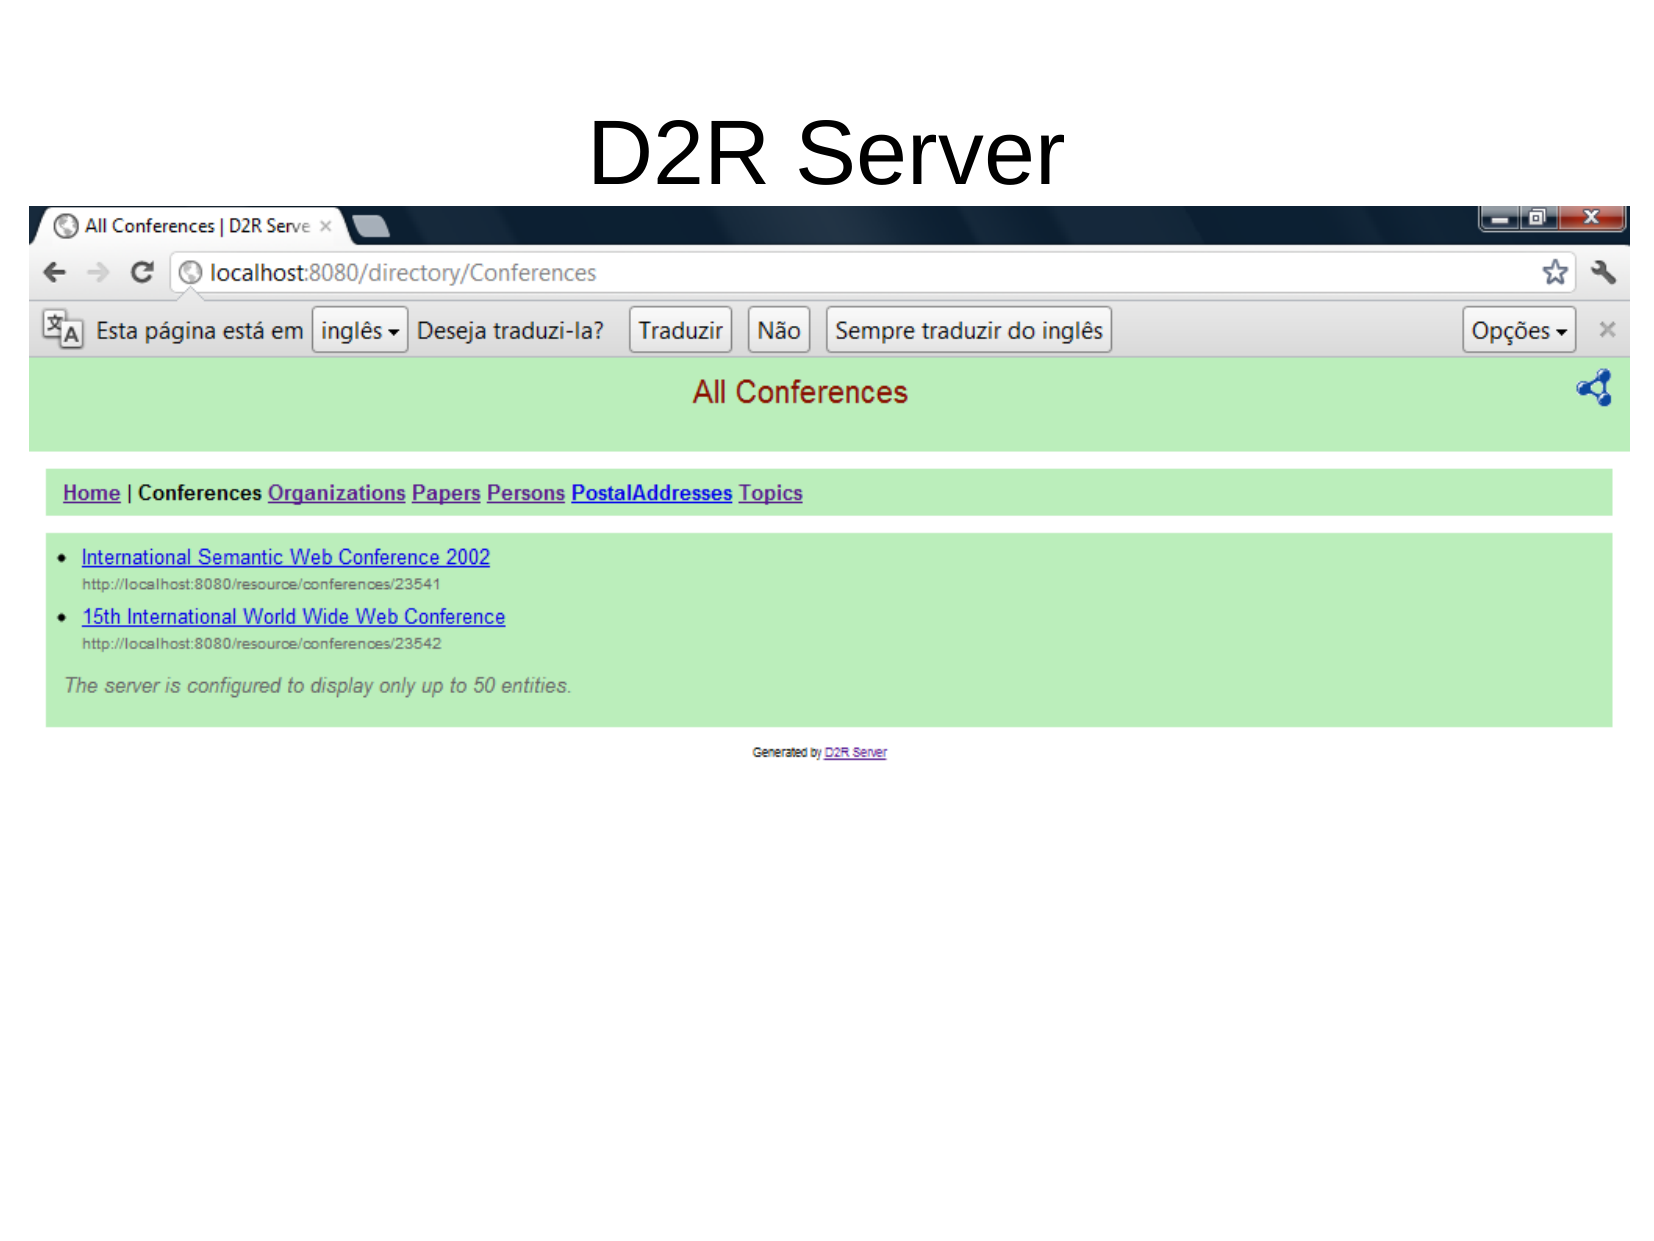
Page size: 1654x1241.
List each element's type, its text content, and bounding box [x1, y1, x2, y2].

title D2R Server [82, 56, 1571, 206]
picture [29, 206, 1630, 765]
